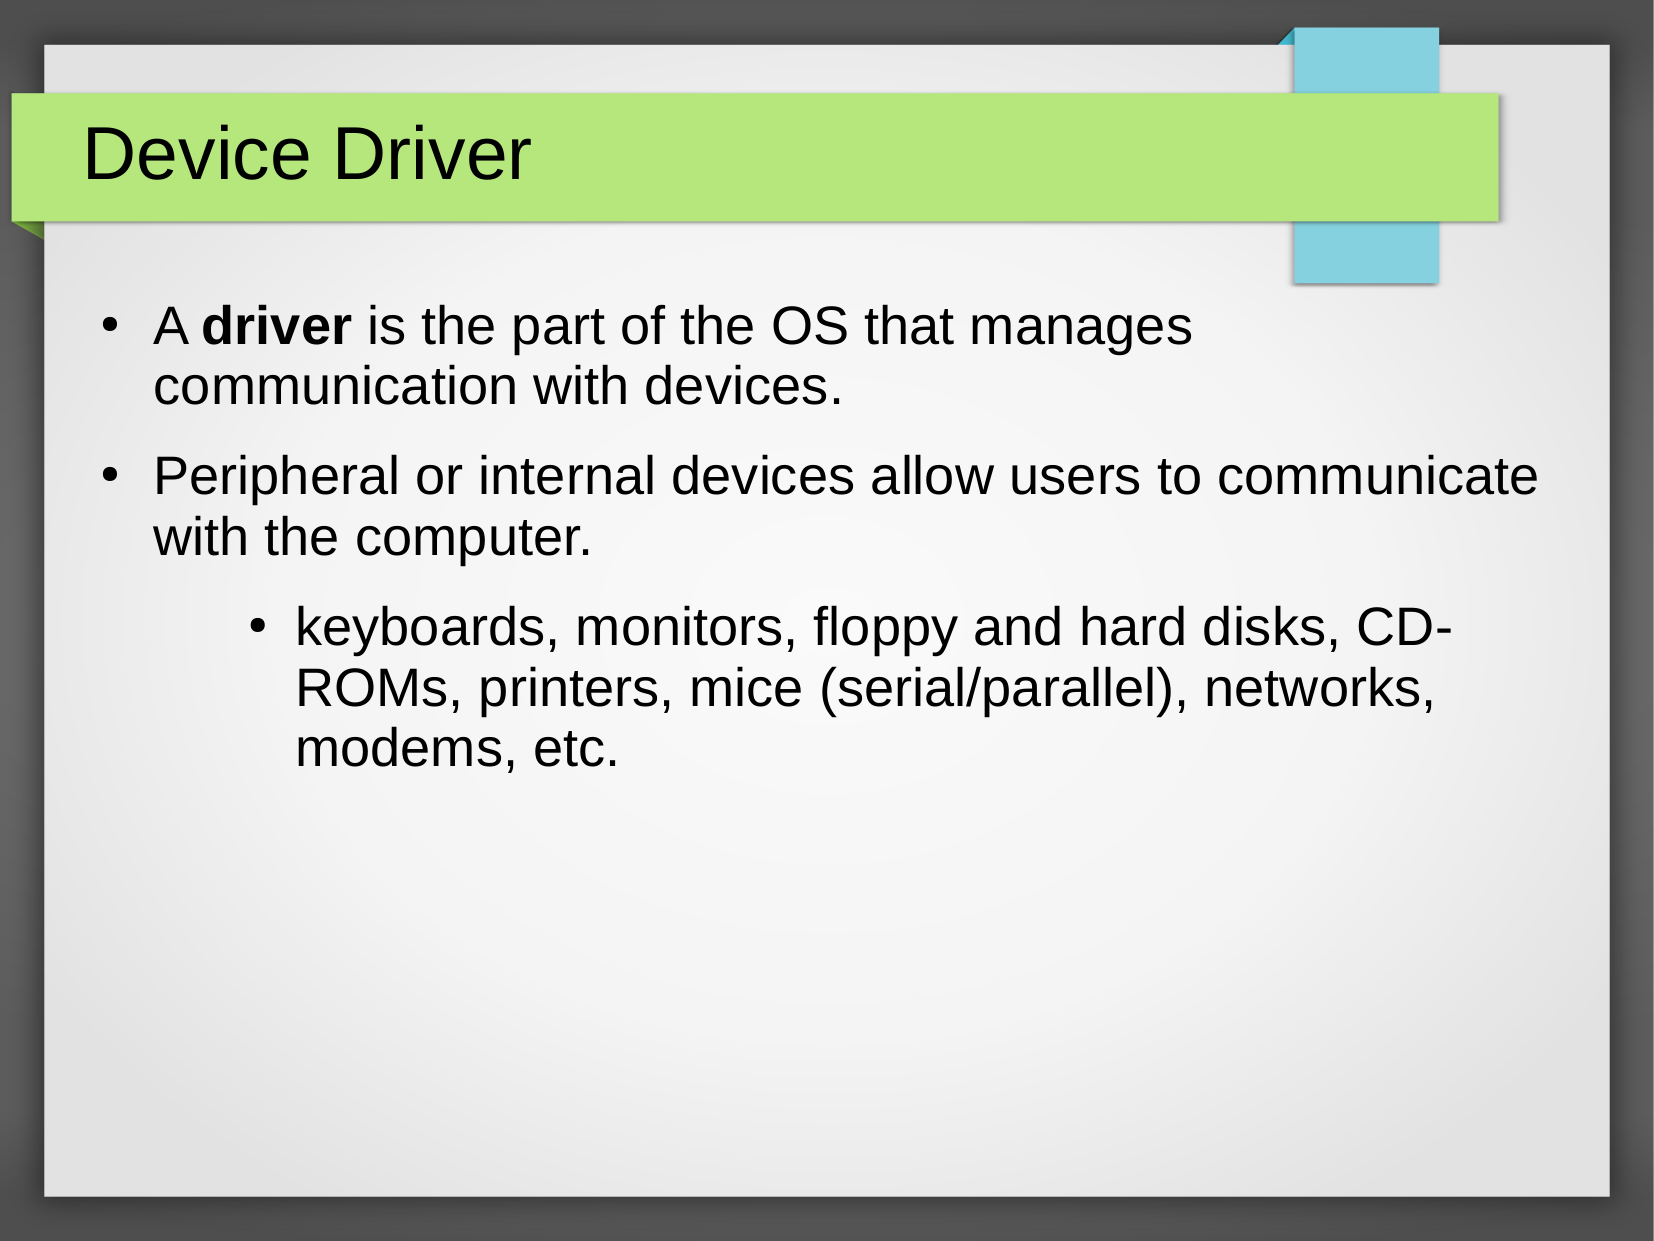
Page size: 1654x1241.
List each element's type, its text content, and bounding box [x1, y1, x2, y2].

list A driver is the part of the OS that manages communication with devices. Peripheral or internal devices allow users to communicate with the computer. keyboards, monitors, floppy and hard disks, CD-ROMs, printers, mice (serial/parallel), networks, modems, etc. [82, 295, 1571, 1015]
picture [0, 0, 1654, 1241]
title Device Driver [82, 94, 1264, 213]
